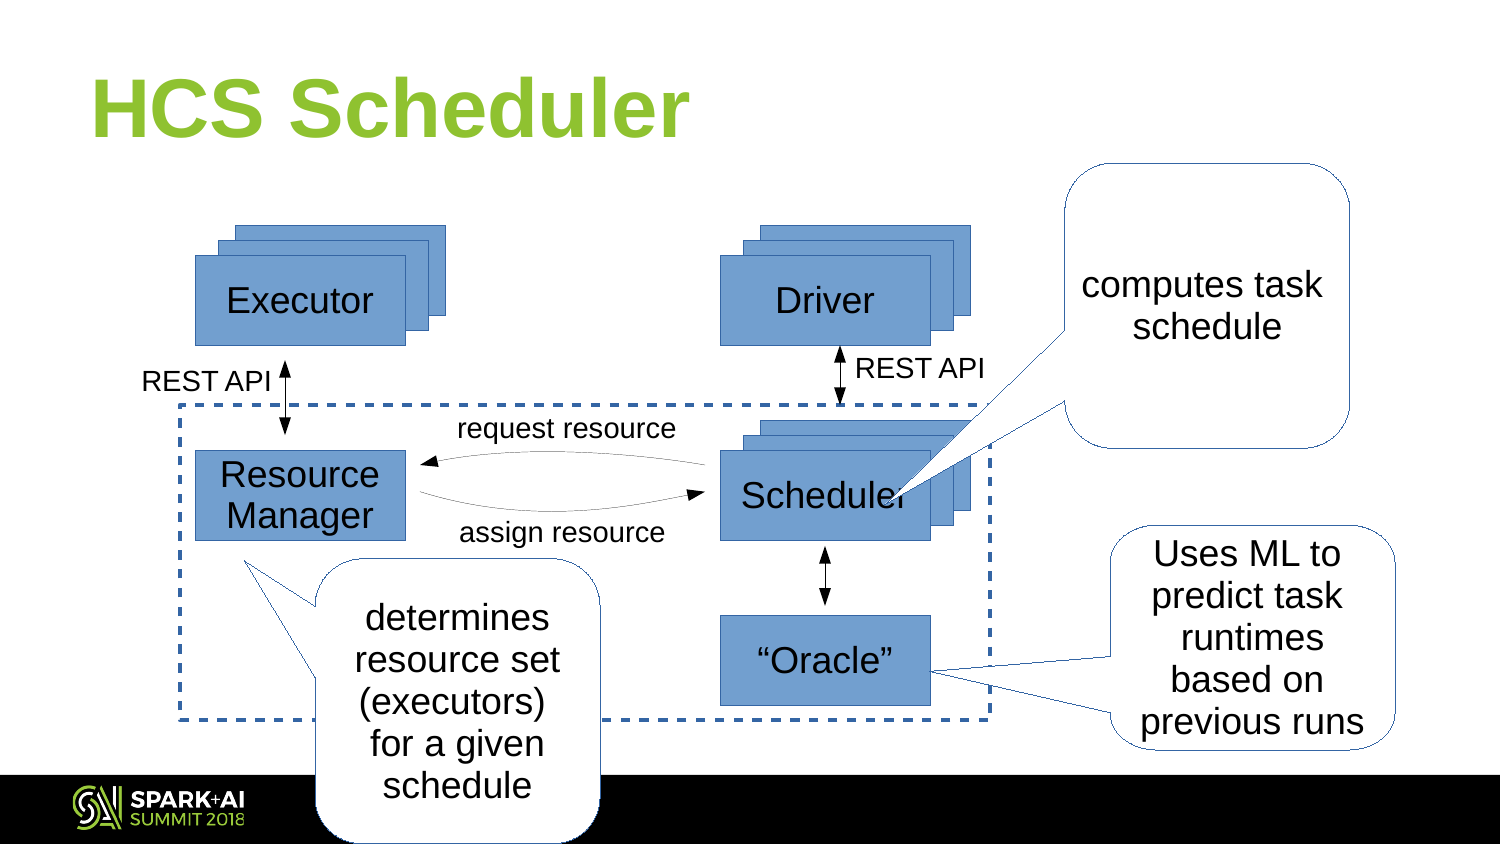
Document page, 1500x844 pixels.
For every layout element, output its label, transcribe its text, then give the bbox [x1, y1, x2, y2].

text_box Uses ML to predict task runtimes based on previous runs [929, 525, 1396, 751]
text_box [931, 456, 971, 526]
text_box determines resource set (executors) for a given schedule [244, 558, 601, 844]
text_box request resource [442, 404, 693, 452]
text_box assign resource [444, 508, 681, 556]
text_box [218, 225, 446, 331]
text_box [743, 225, 971, 331]
text_box REST API [126, 357, 288, 406]
title HCS Scheduler [75, 33, 1426, 175]
text_box REST API [840, 345, 1001, 393]
text_box Scheduler [720, 450, 931, 541]
text_box [743, 420, 970, 458]
text_box Driver [720, 255, 931, 346]
text_box computes task schedule [884, 163, 1350, 505]
text_box “Oracle” [720, 615, 931, 706]
text_box Executor [195, 255, 406, 346]
text_box Resource Manager [195, 450, 406, 541]
